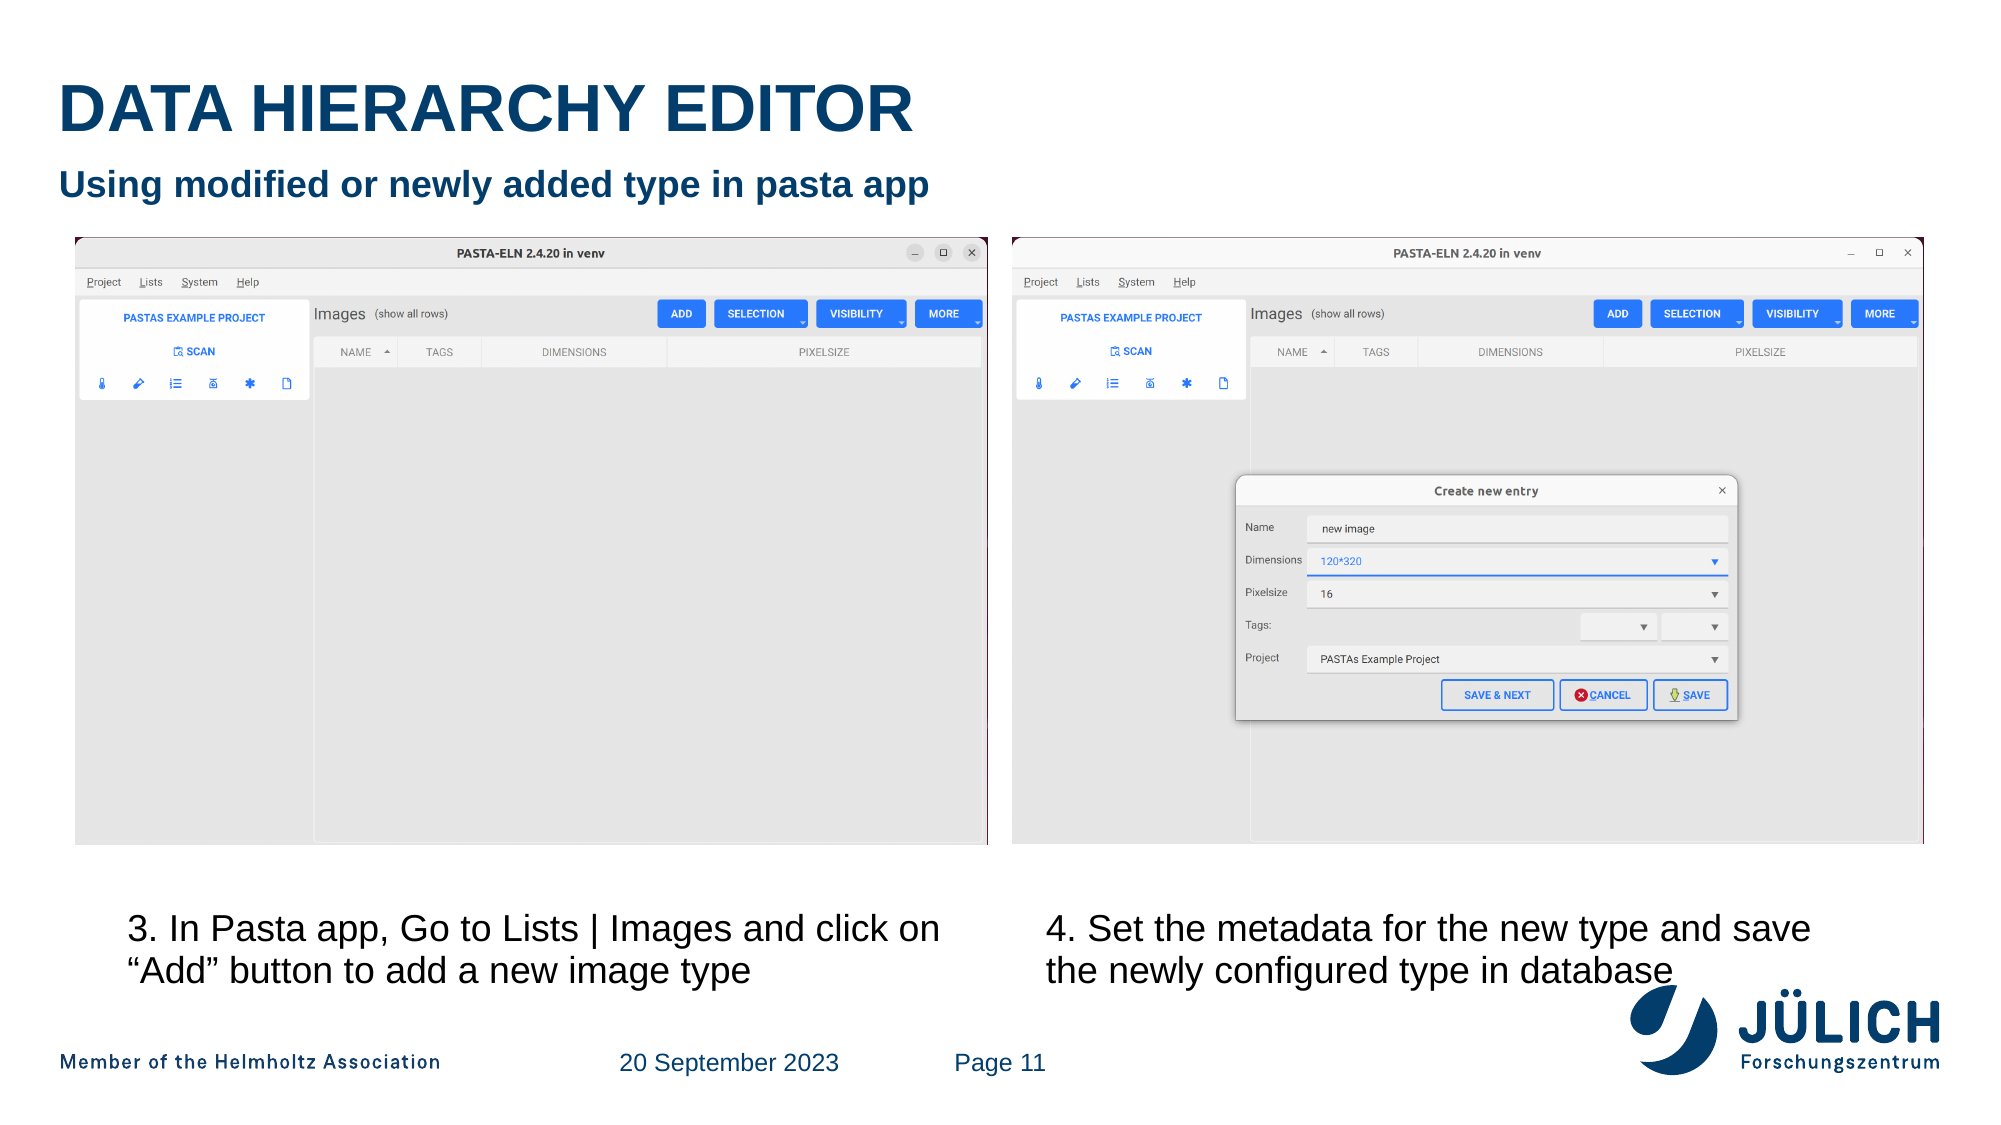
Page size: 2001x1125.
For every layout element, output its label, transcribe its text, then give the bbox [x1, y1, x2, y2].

title Data Hierarchy Editor [59, 53, 1938, 238]
picture [1012, 237, 1924, 844]
list Using modified or newly added type in pasta app [58, 154, 1937, 238]
slide_number Page <number> [954, 1046, 1073, 1084]
slide_number 20 September 2023 [619, 1046, 882, 1084]
picture [75, 237, 988, 846]
text_box 3. In Pasta app, Go to Lists | Images and click on “Add” button to add a new image type [112, 900, 967, 999]
text_box 4. Set the metadata for the new type and save the newly configured type in database [1031, 900, 1838, 999]
